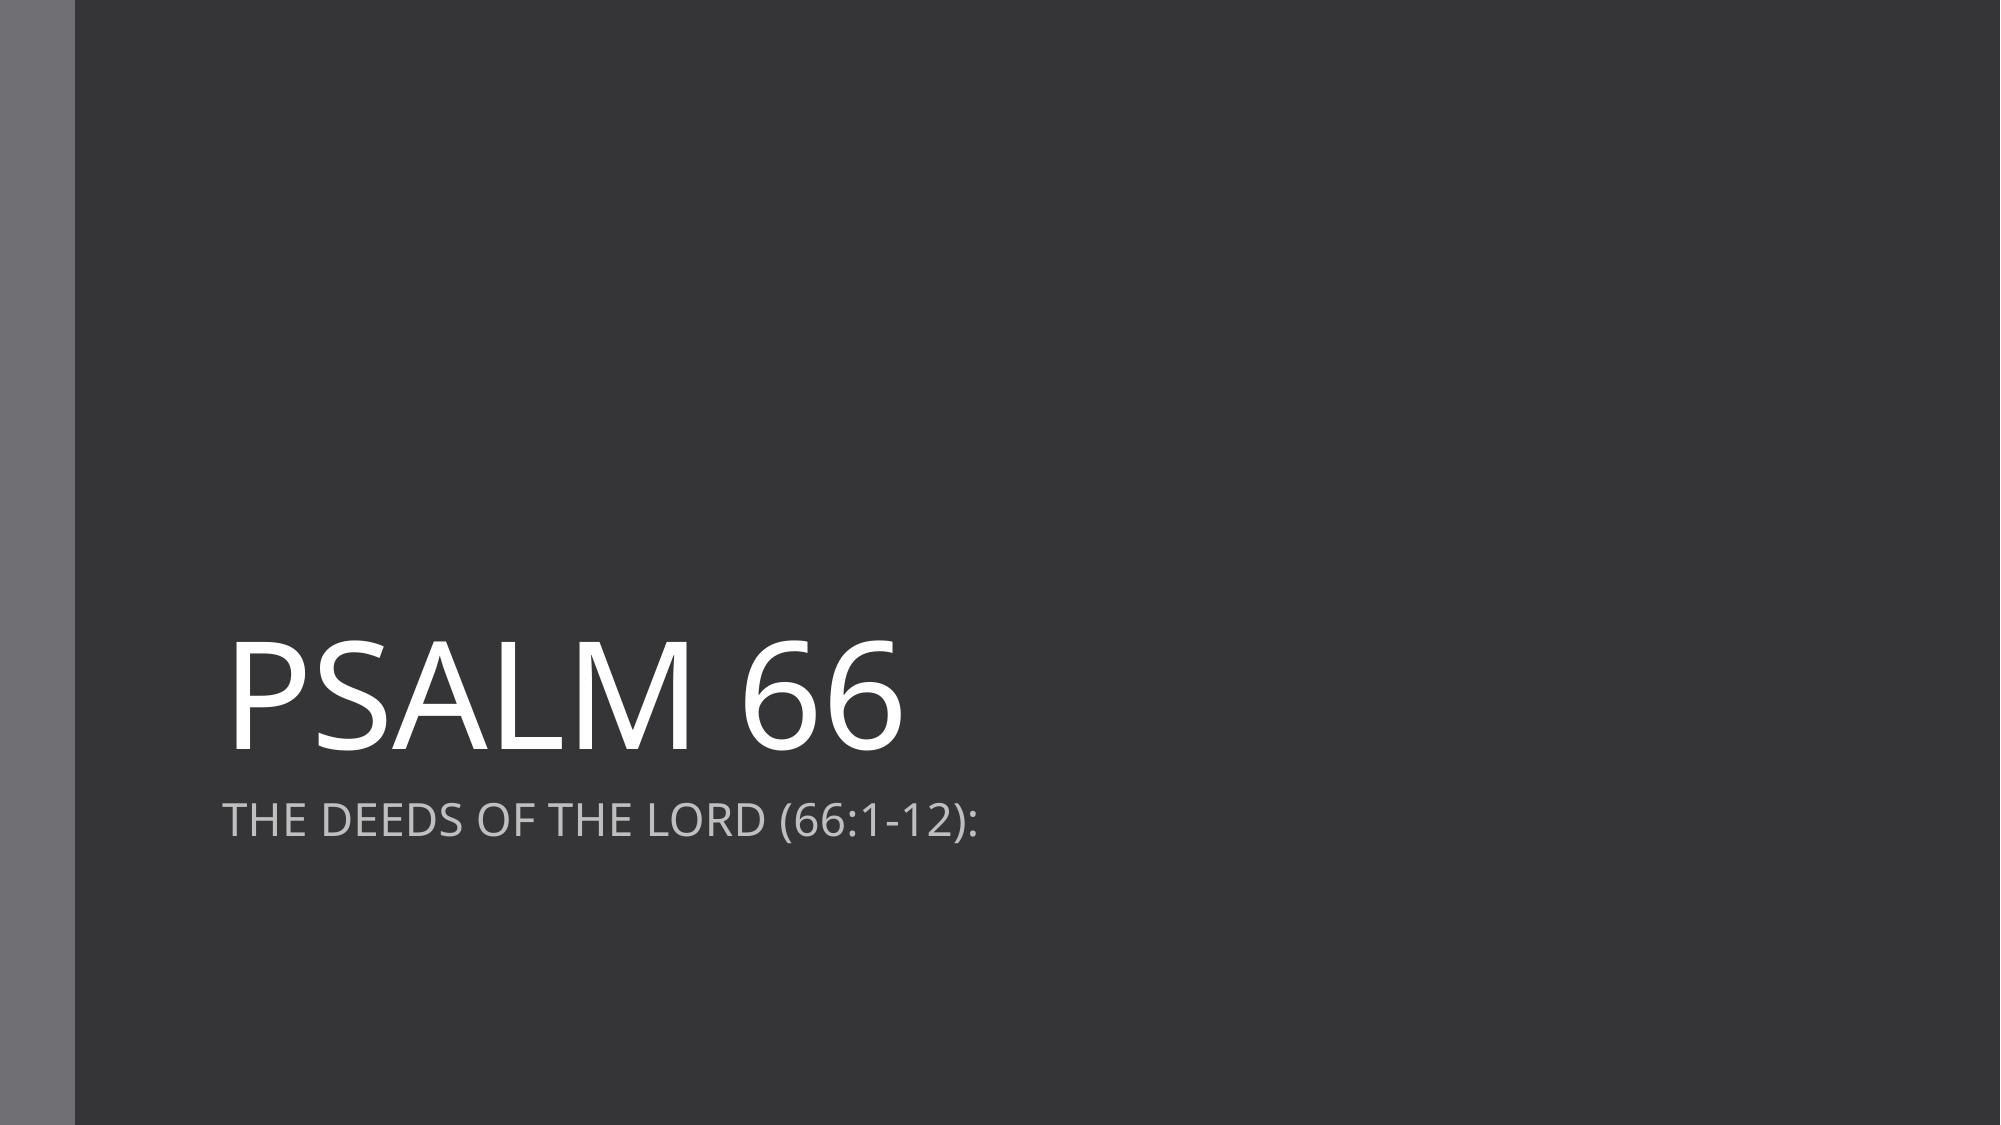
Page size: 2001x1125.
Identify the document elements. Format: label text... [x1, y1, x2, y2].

subtitle THE DEEDS OF THE LORD (66:1-12): [206, 787, 1752, 1066]
title PSALM 66 [206, 124, 1752, 787]
